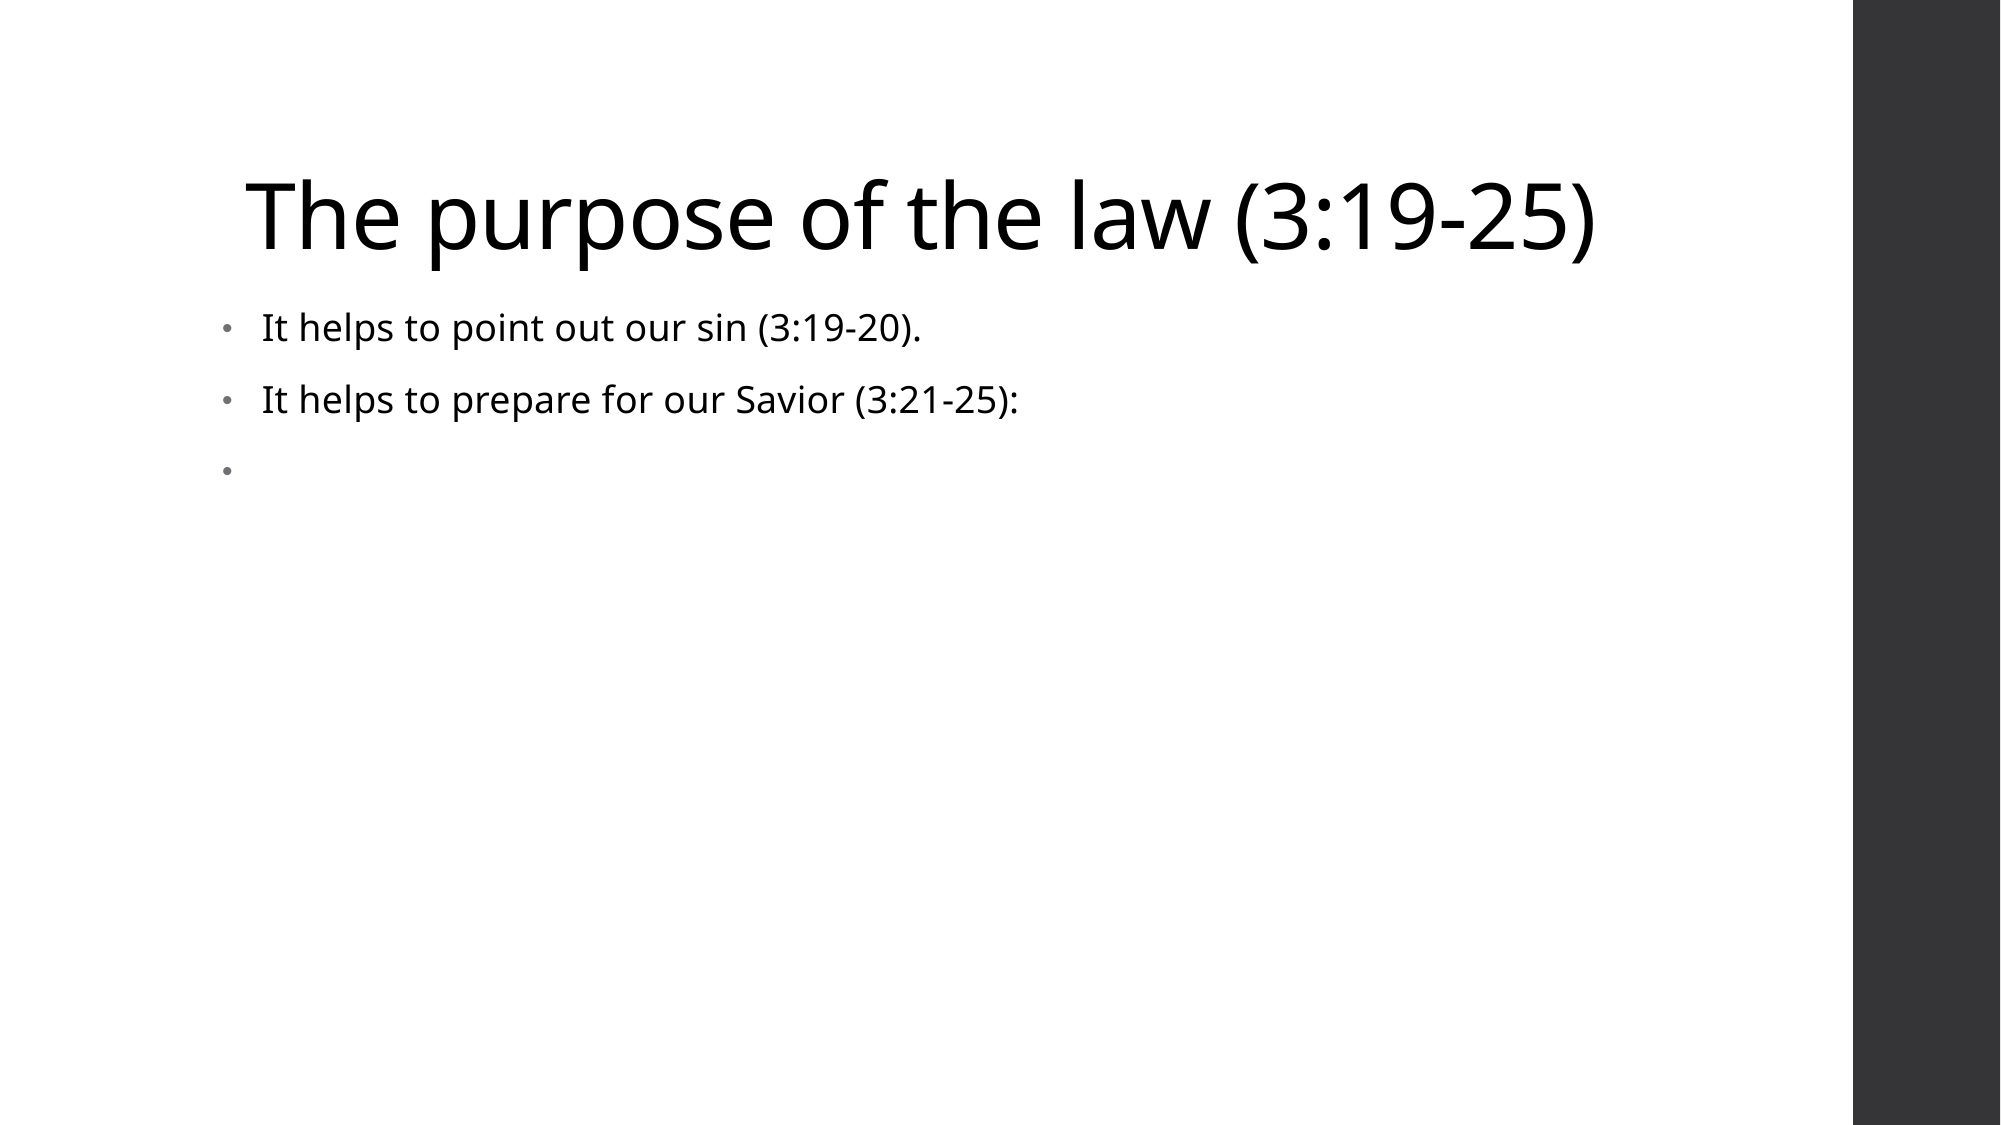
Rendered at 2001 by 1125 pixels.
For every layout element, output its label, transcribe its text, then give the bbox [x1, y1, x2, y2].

title The purpose of the law (3:19-25) [206, 60, 1797, 278]
list It helps to point out our sin (3:19-20). It helps to prepare for our Savior (3:21-25): [206, 299, 1617, 1014]
